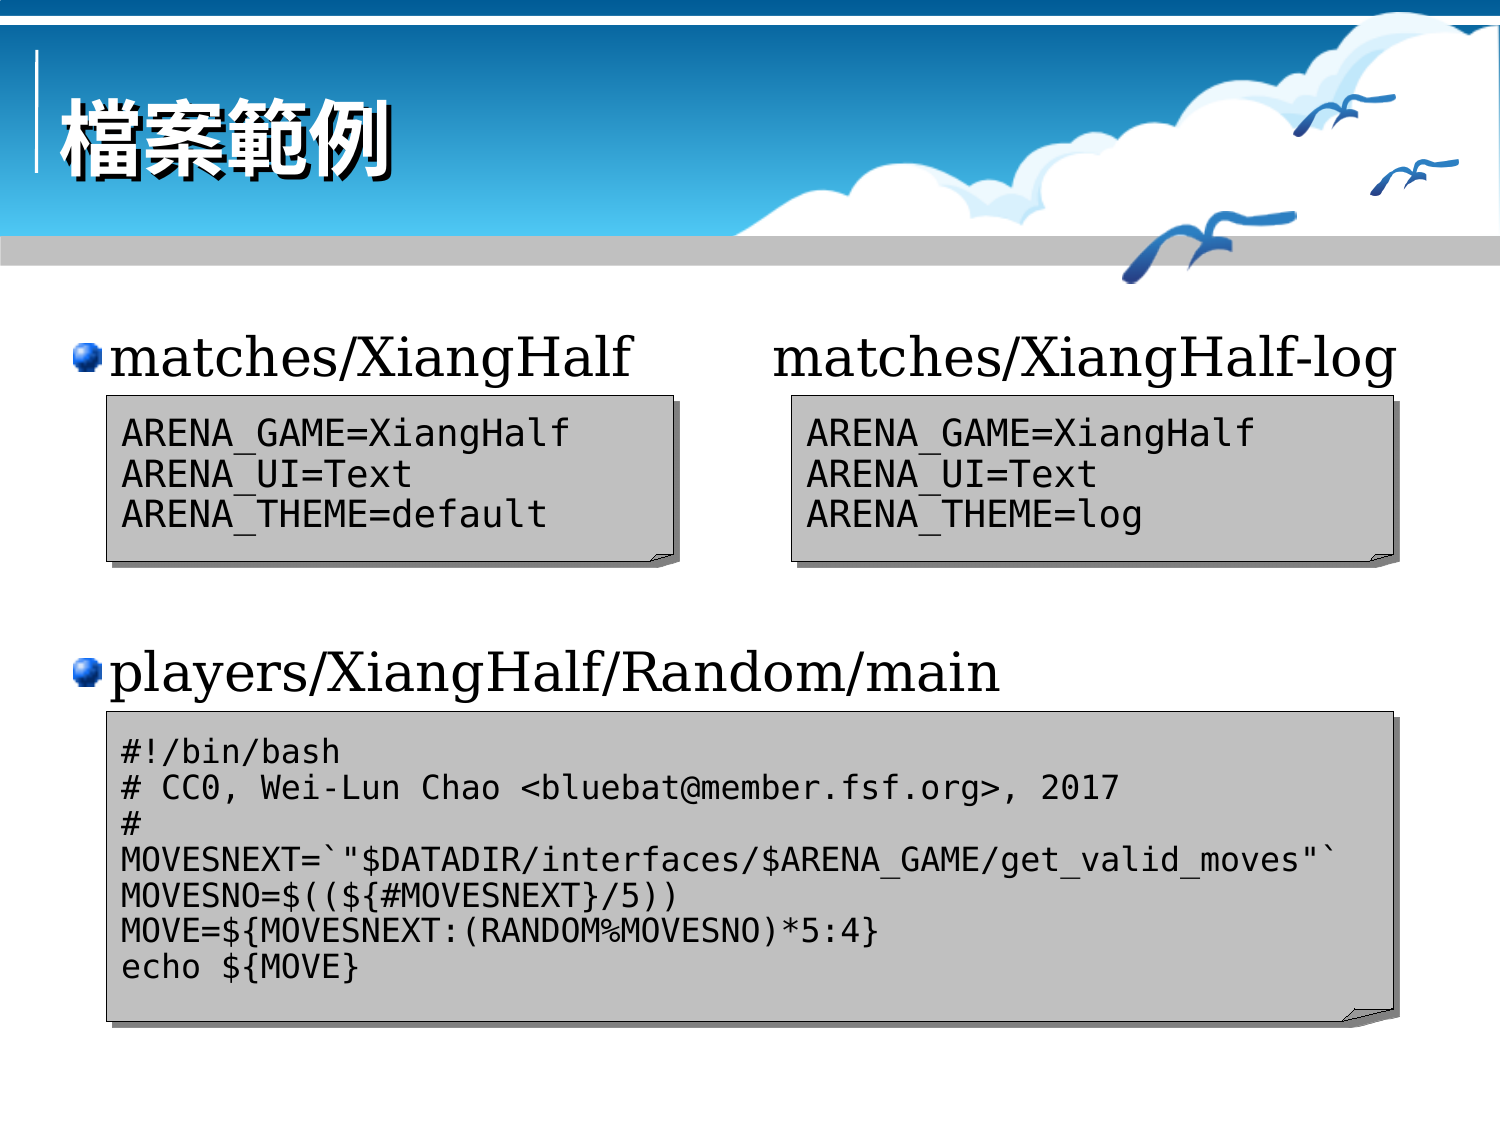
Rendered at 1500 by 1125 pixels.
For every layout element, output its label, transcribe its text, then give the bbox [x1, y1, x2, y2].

text_box ARENA_GAME=XiangHalf ARENA_UI=Text ARENA_THEME=log [791, 395, 1394, 562]
picture [730, 12, 1500, 284]
text_box ARENA_GAME=XiangHalf ARENA_UI=Text ARENA_THEME=default [106, 395, 674, 562]
text_box #!/bin/bash # CC0, Wei-Lun Chao <bluebat@member.fsf.org>, 2017 # MOVESNEXT=`"$DATADIR/interfaces/$ARENA_GAME/get_valid_moves"` MOVESNO=$((${#MOVESNEXT}/5)) MOVE=${MOVESNEXT:(RANDOM%MOVESNO)*5:4} echo ${MOVE} [106, 711, 1394, 1022]
title 檔案範例 [59, 86, 1465, 186]
text_box matches/XiangHalf matches/XiangHalf-log players/XiangHalf/Random/main [59, 318, 1447, 1120]
